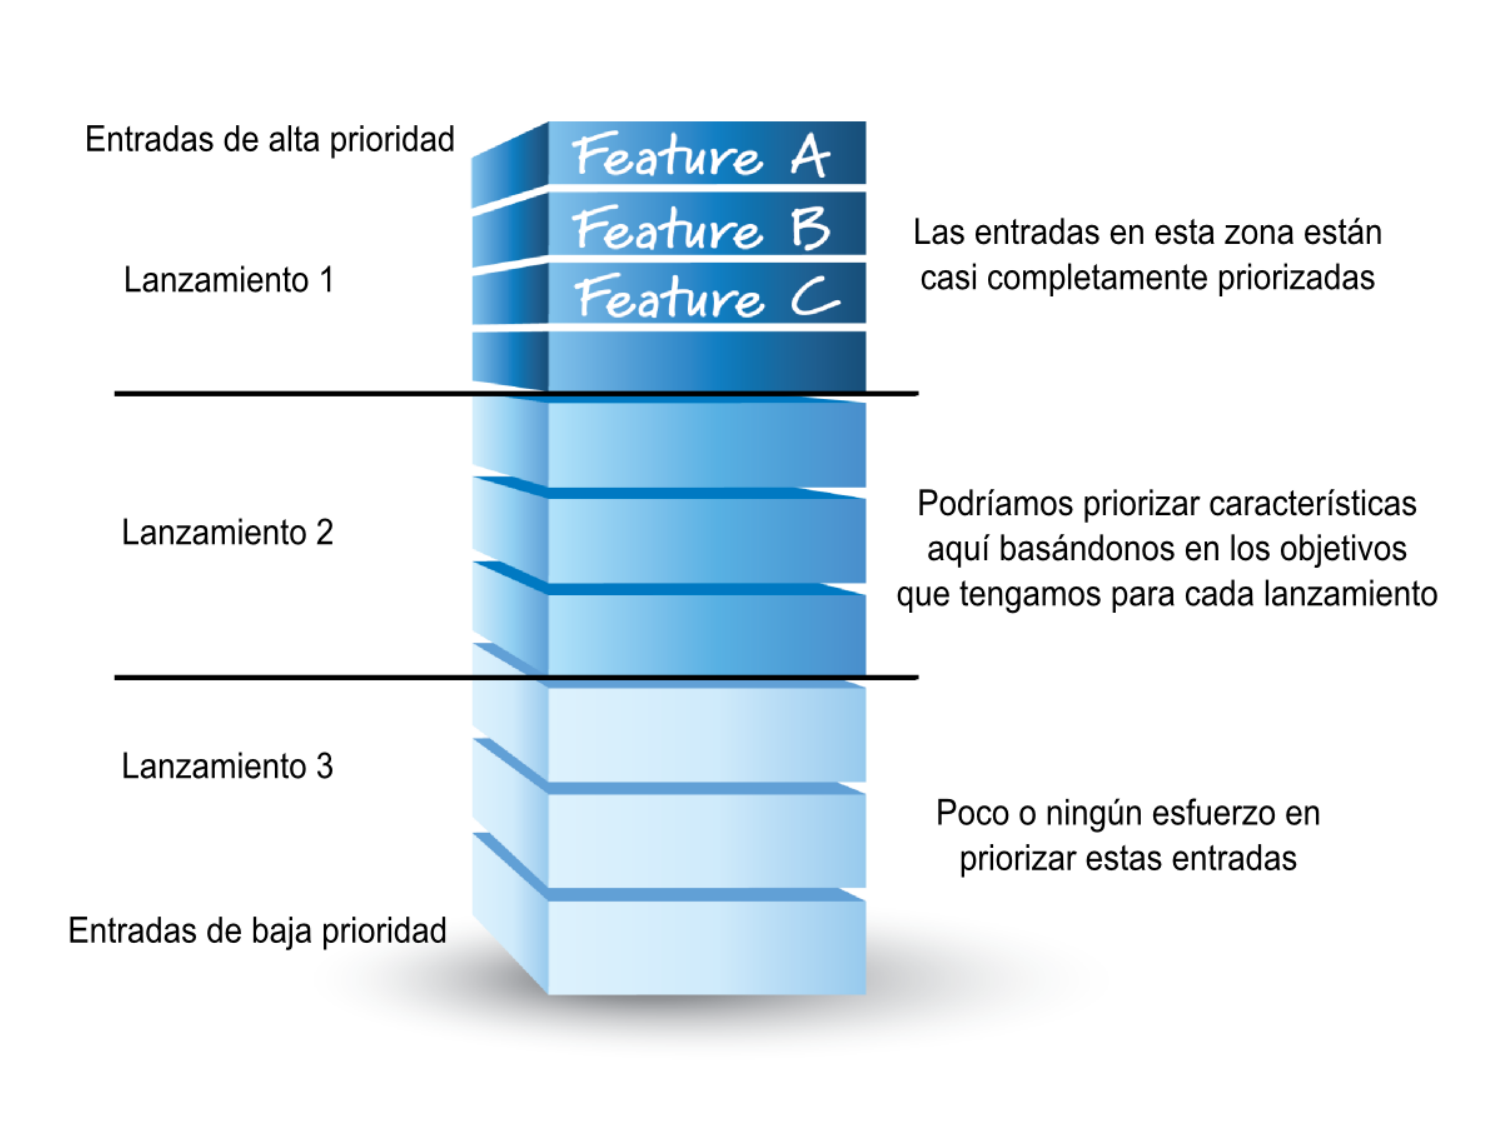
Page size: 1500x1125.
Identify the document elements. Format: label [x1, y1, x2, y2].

picture [66, 109, 1440, 1068]
